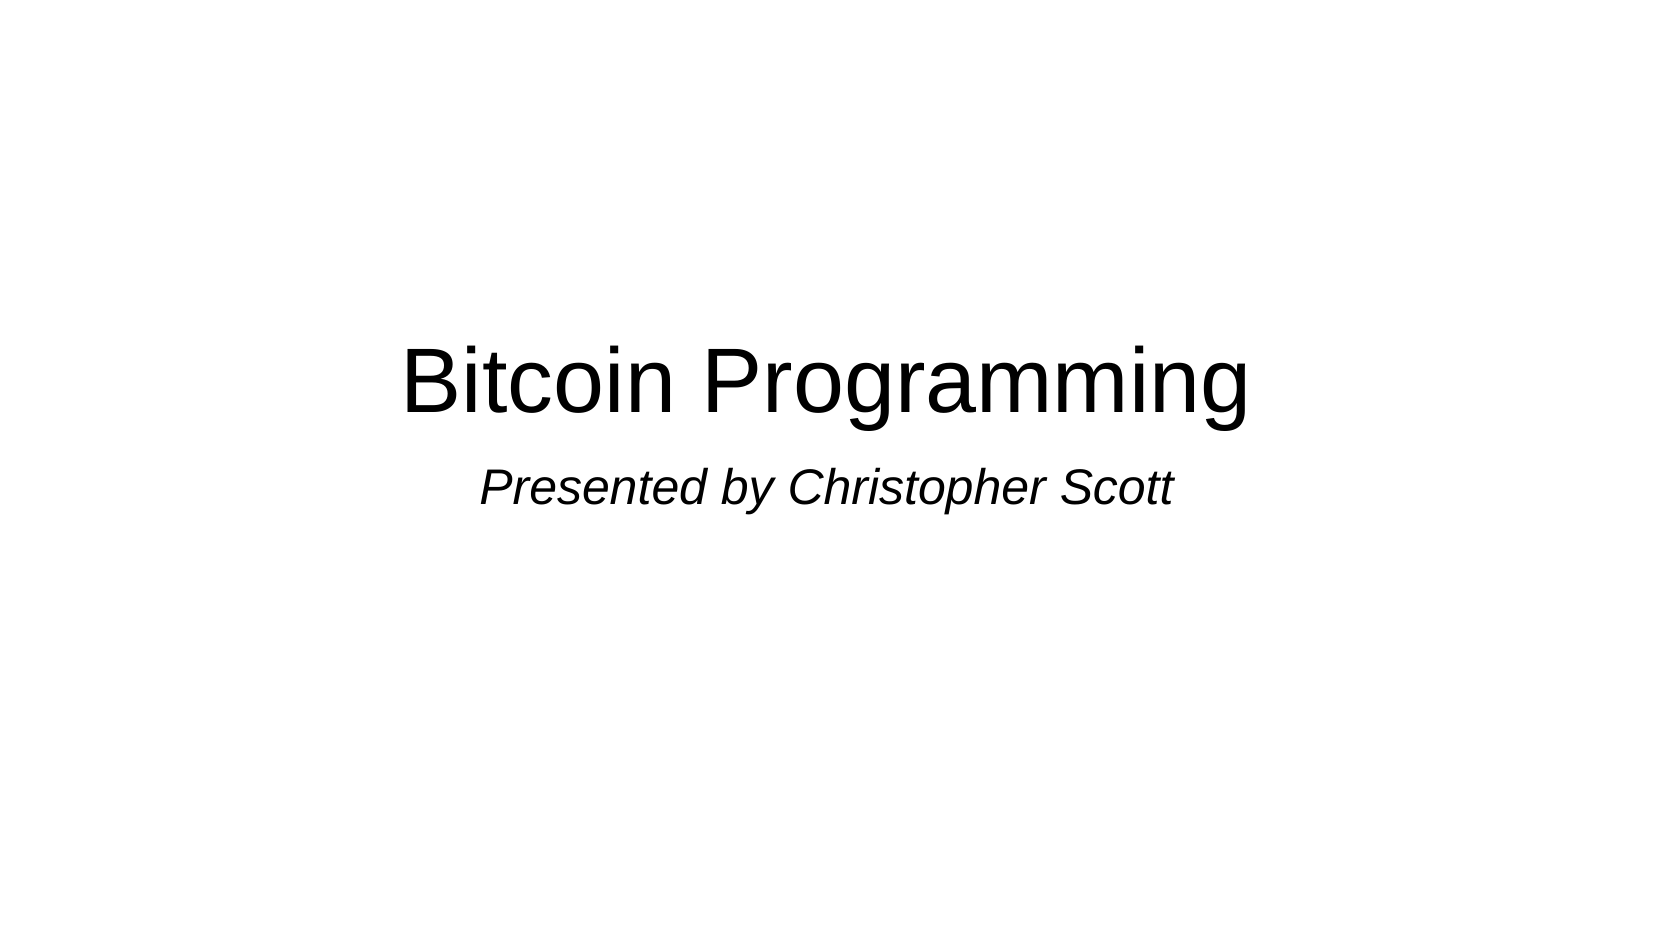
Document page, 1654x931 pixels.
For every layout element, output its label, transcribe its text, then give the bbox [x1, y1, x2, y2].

subtitle Presented by Christopher Scott [82, 217, 1571, 758]
